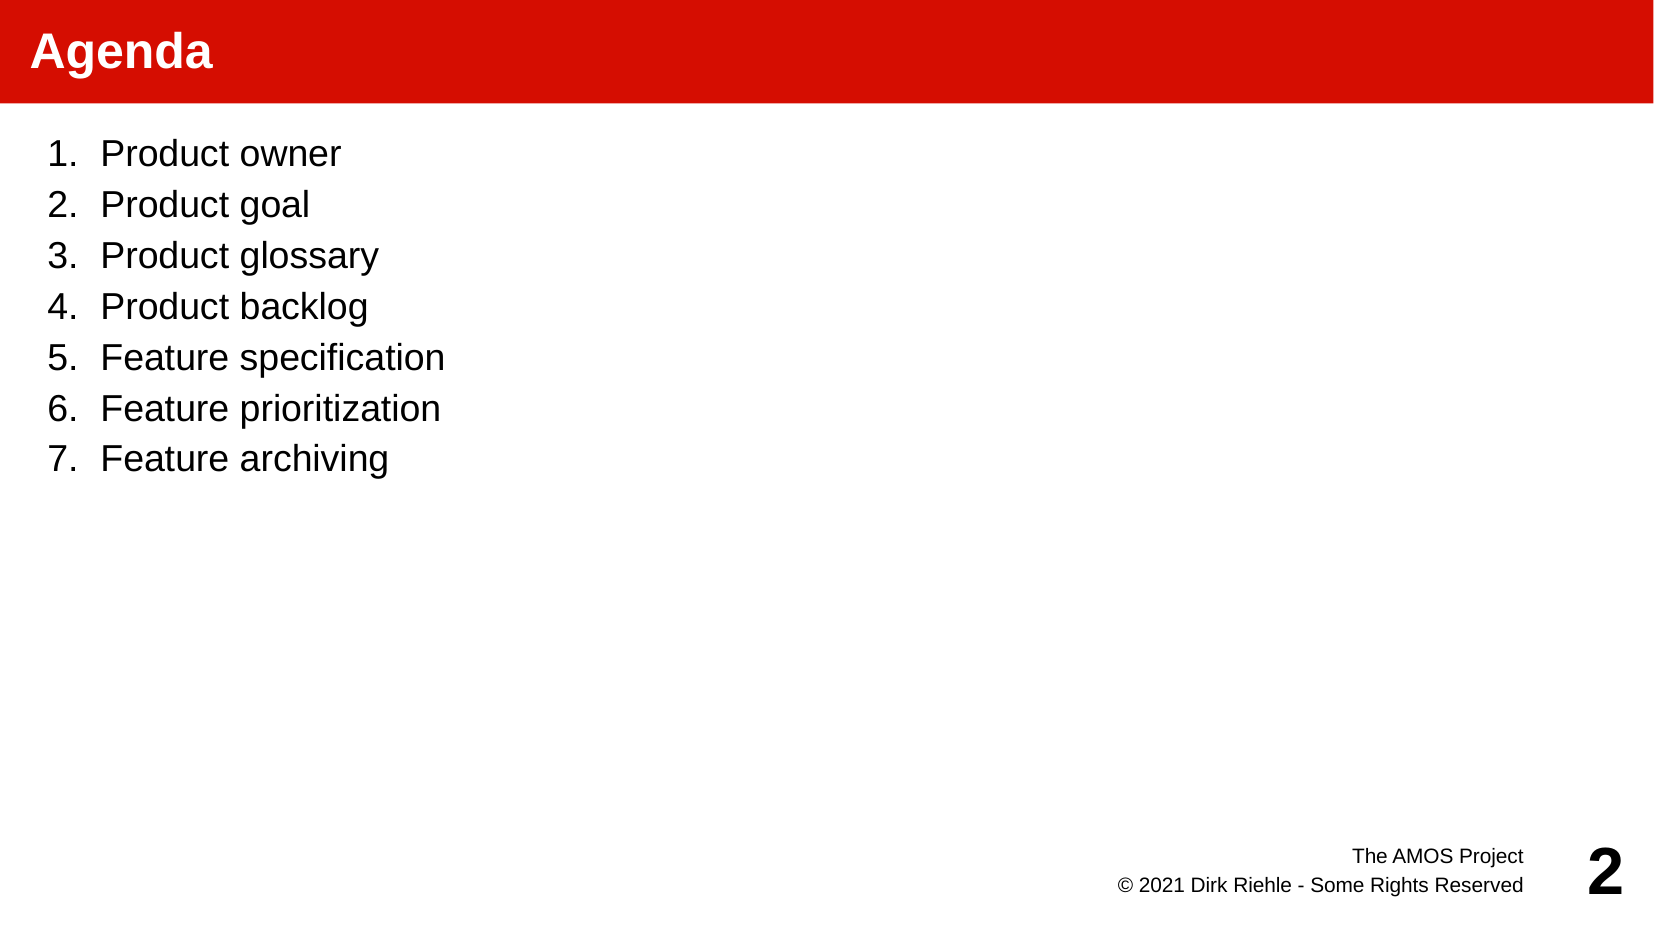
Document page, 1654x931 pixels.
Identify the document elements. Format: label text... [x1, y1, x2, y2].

title Agenda [0, 0, 1654, 104]
list Product owner Product goal Product glossary Product backlog Feature specification Feature prioritization Feature archiving [29, 132, 1625, 813]
